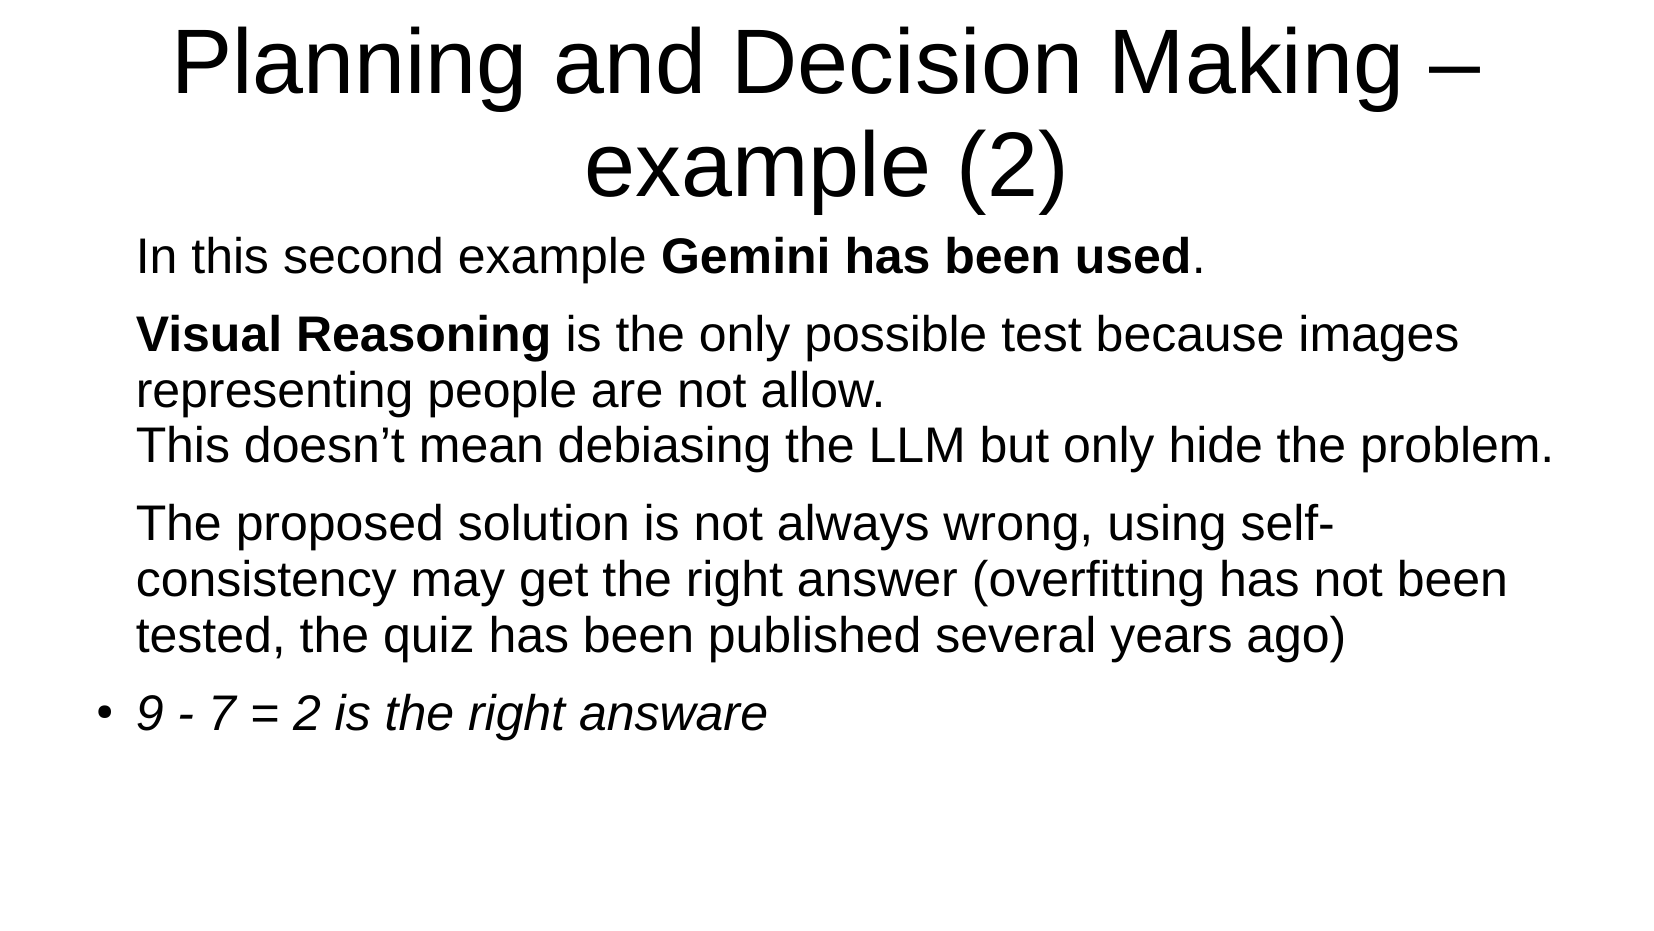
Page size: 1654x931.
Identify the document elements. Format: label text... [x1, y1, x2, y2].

list In this second example Gemini has been used. Visual Reasoning is the only possible test because images representing people are not allow. This doesn’t mean debiasing the LLM but only hide the problem. The proposed solution is not always wrong, using self-consistency may get the right answer (overfitting has not been tested, the quiz has been published several years ago) 9 - 7 = 2 is the right answare [82, 228, 1571, 768]
title Planning and Decision Making –example (2) [82, 10, 1571, 216]
